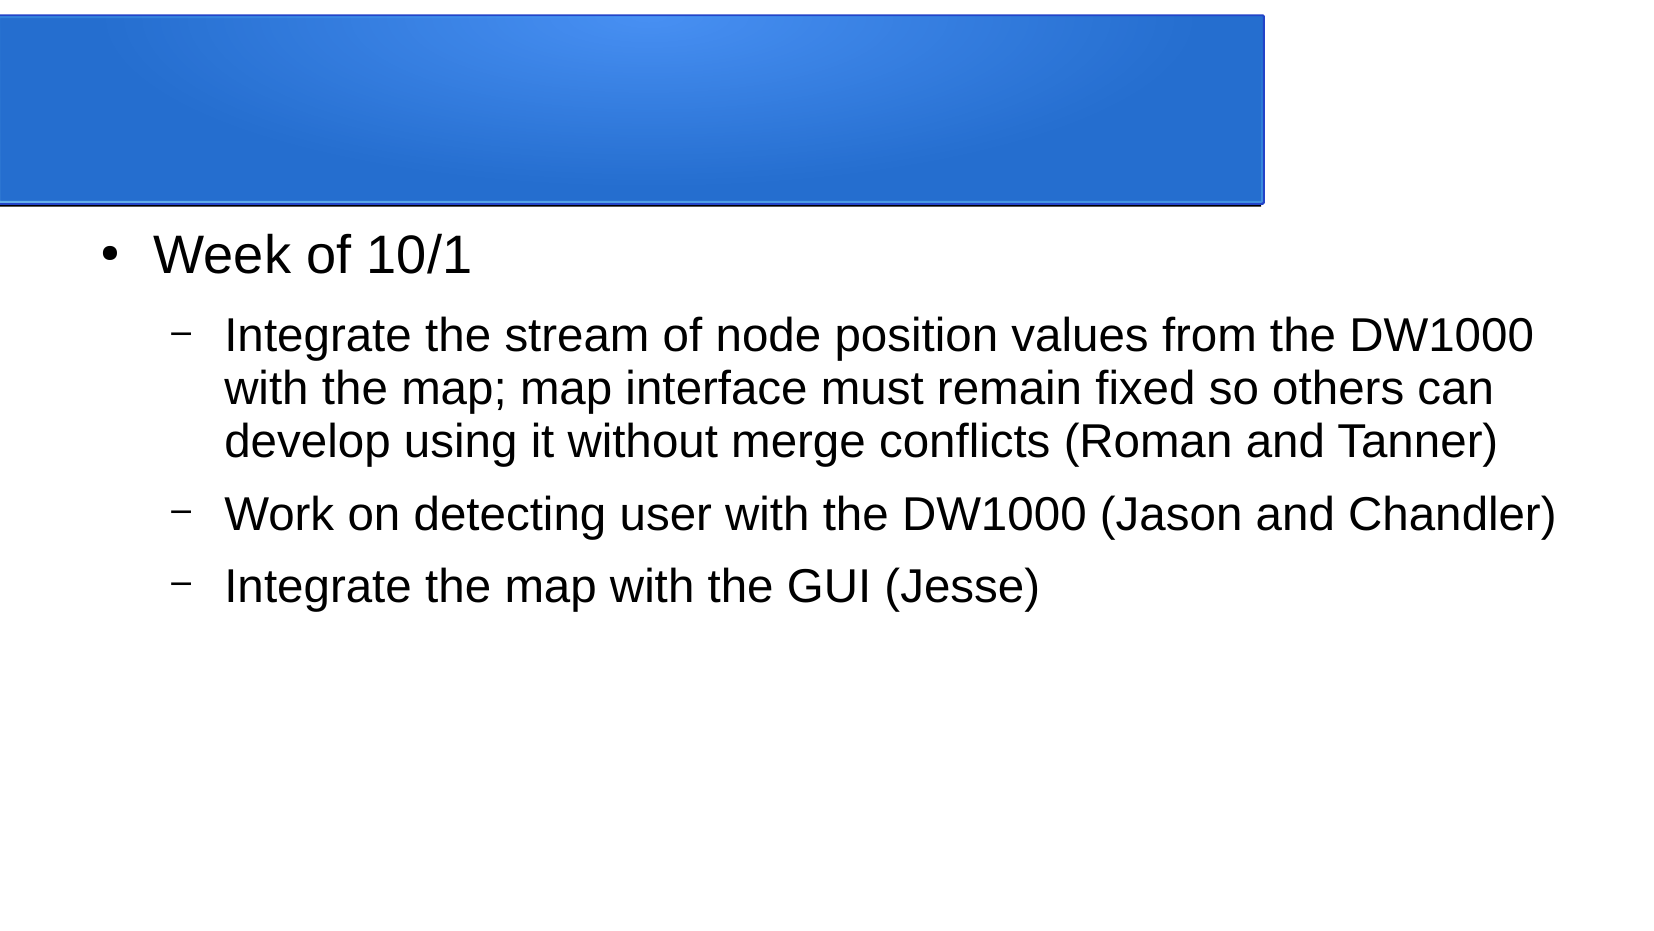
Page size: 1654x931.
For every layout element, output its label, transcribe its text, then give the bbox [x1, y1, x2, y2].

list Week of 10/1 Integrate the stream of node position values from the DW1000 with the map; map interface must remain fixed so others can develop using it without merge conflicts (Roman and Tanner) Work on detecting user with the DW1000 (Jason and Chandler) Integrate the map with the GUI (Jesse) [82, 224, 1571, 764]
